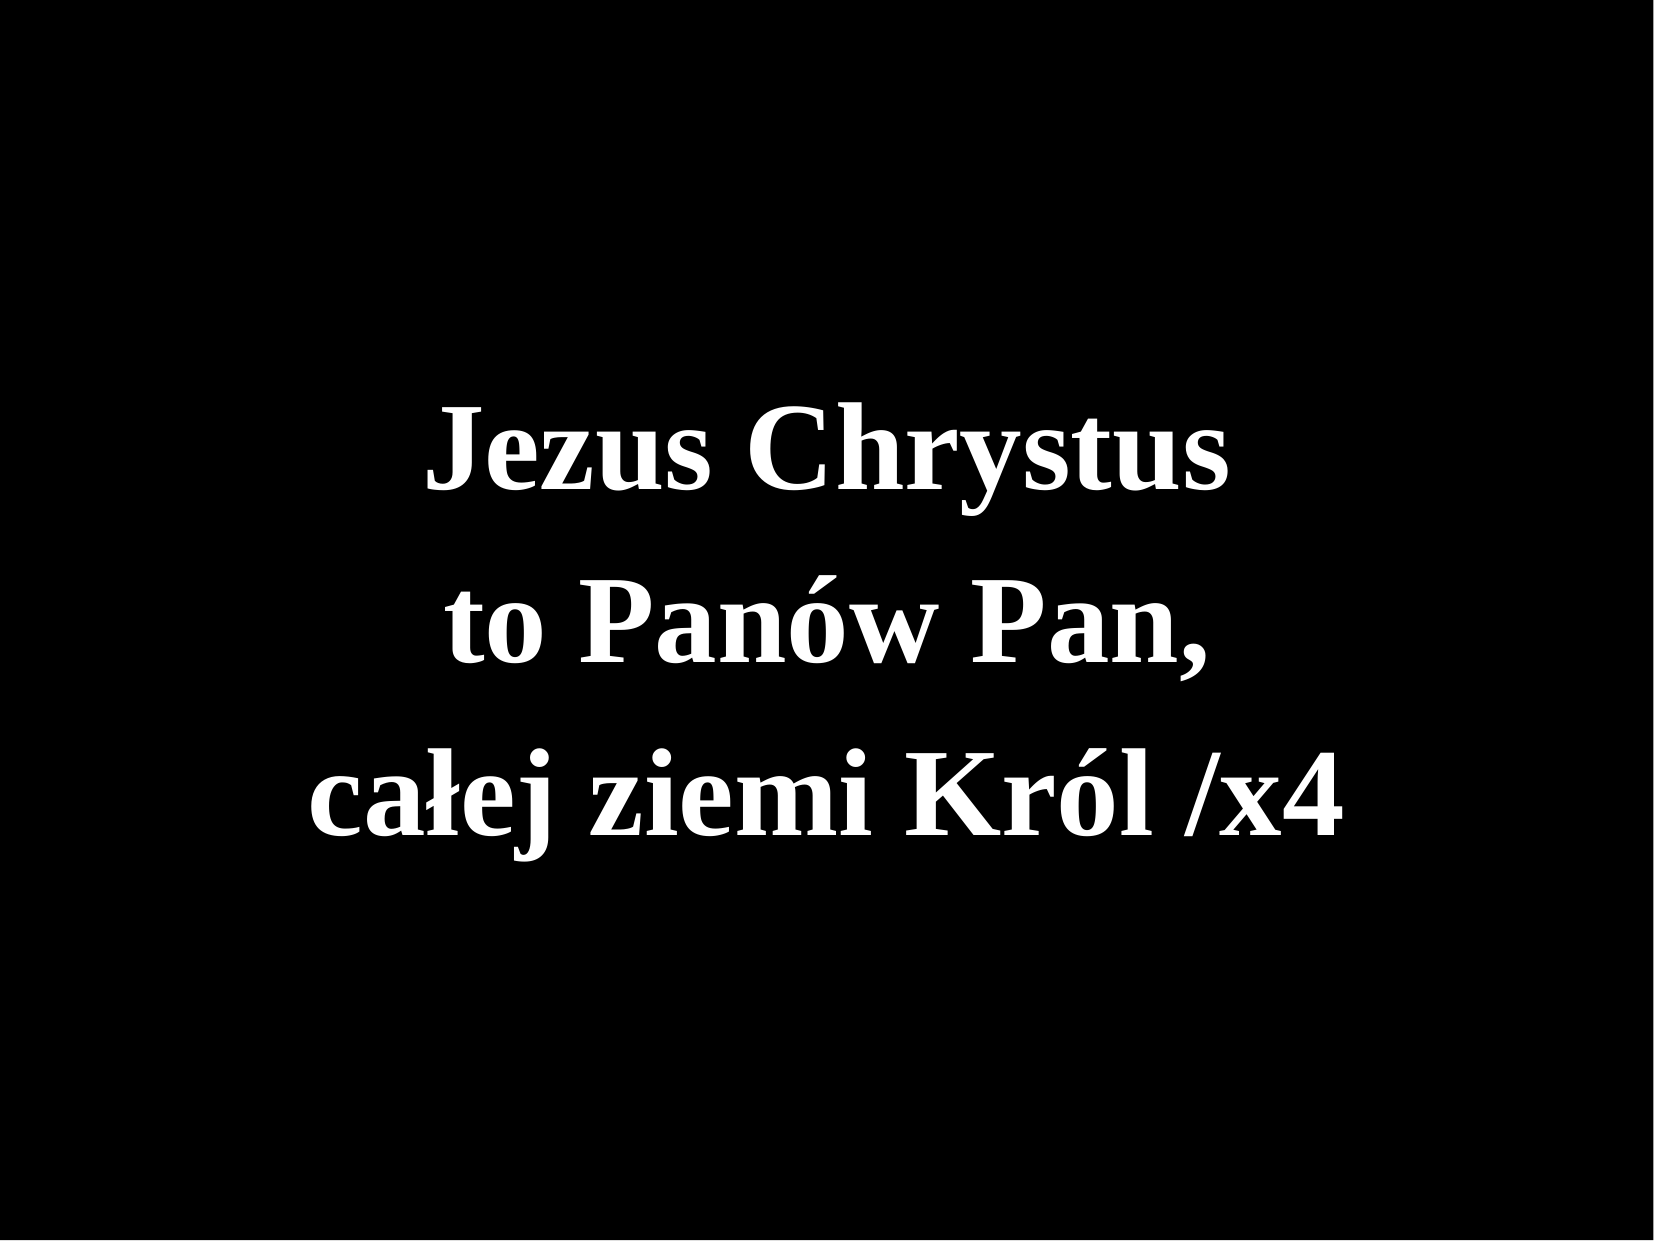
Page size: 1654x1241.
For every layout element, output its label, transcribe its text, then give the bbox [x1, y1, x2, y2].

title Jezus Chrystus ppp to Panów Pan, ppp całej ziemi Król /x4 [0, 0, 1654, 1241]
